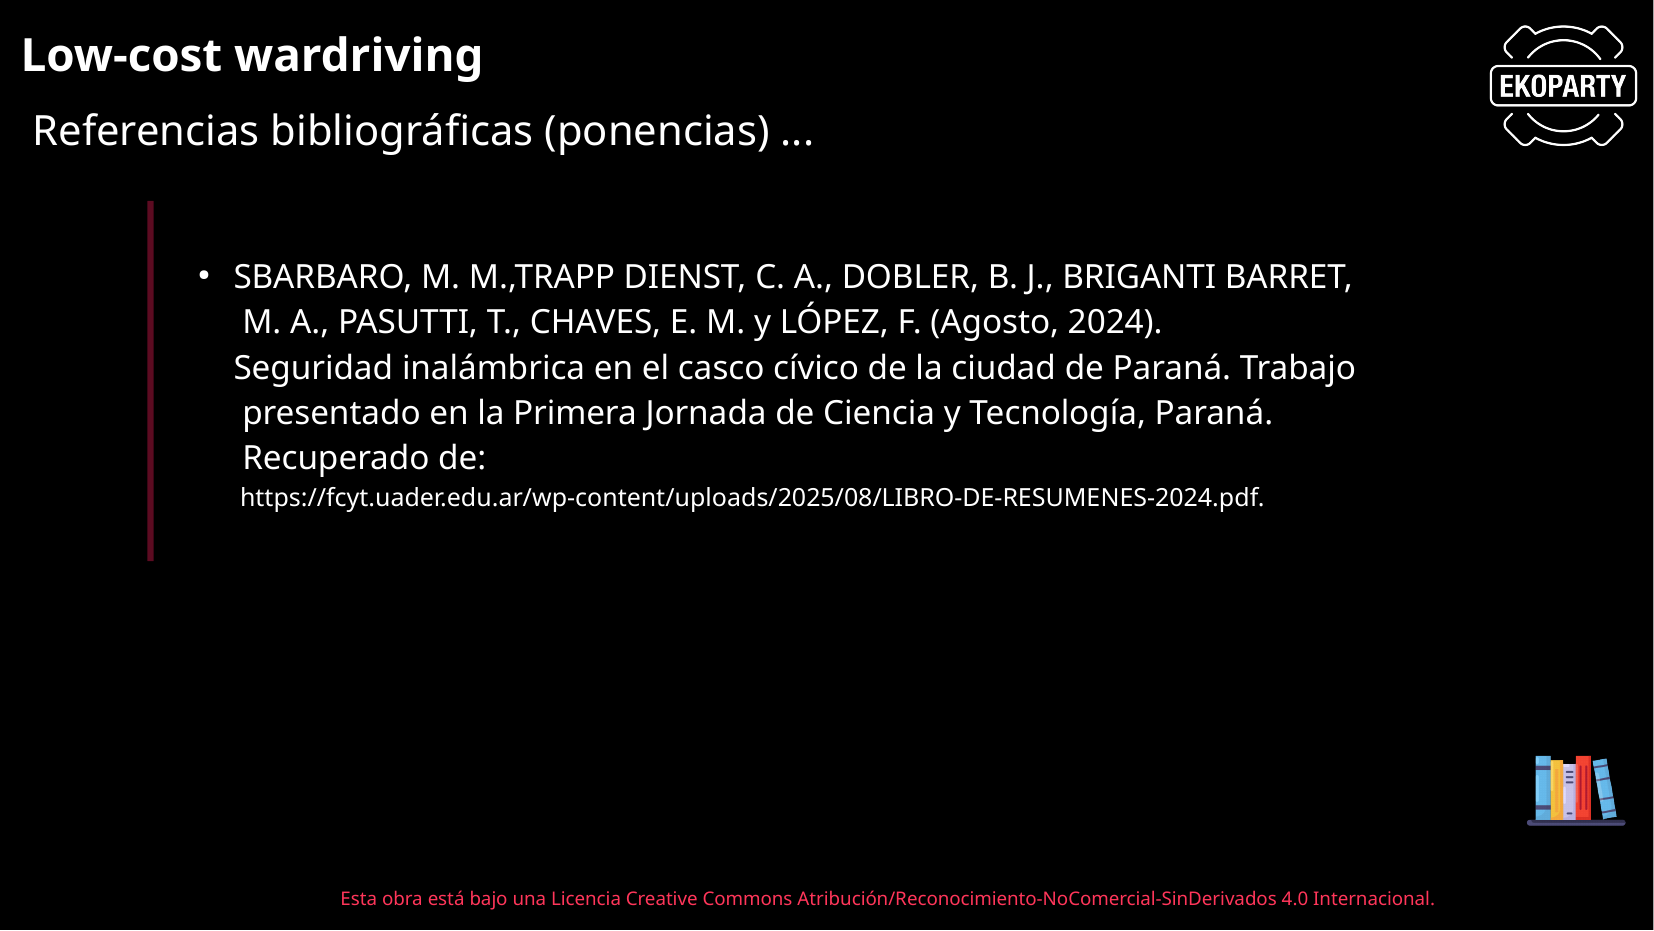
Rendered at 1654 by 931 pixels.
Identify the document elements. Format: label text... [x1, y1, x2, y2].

text_box Esta obra está bajo una Licencia Creative Commons Atribución/Reconocimiento-NoComercial-SinDerivados 4.0 Internacional. [325, 878, 1654, 917]
text_box Low-cost wardriving [5, 14, 1476, 87]
text_box SBARBARO, M. M.,TRAPP DIENST, C. A., DOBLER, B. J., BRIGANTI BARRET, M. A., PASUTTI, T., CHAVES, E. M. y LÓPEZ, F. (Agosto, 2024). Seguridad inalámbrica en el casco cívico de la ciudad de Paraná. Trabajo presentado en la Primera Jornada de Ciencia y Tecnología, Paraná. Recuperado de: https://fcyt.uader.edu.ar/wp-content/uploads/2025/08/LIBRO-DE-RESUMENES-2024.pdf. [183, 245, 1618, 502]
picture [1476, 0, 1654, 178]
picture [1523, 738, 1629, 843]
text_box Referencias bibliográficas (ponencias) ... [17, 93, 951, 161]
